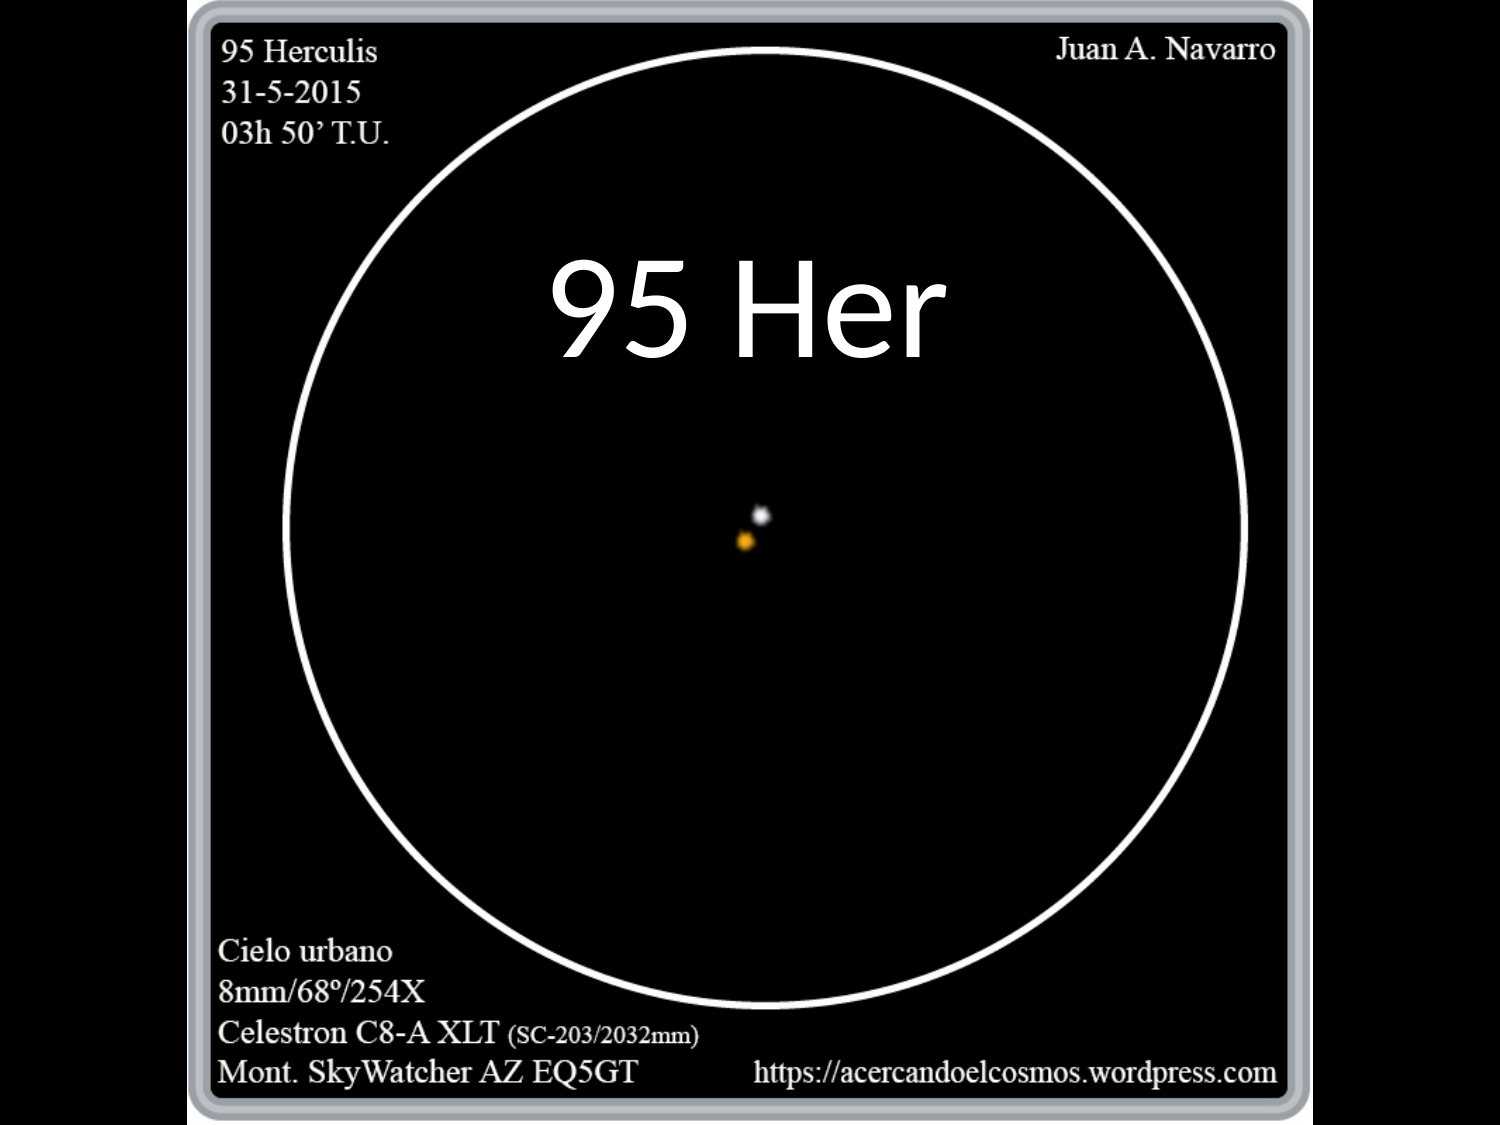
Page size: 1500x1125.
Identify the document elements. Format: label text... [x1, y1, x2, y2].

picture [187, 0, 1313, 1125]
text_box 95 Her [471, 199, 1022, 395]
